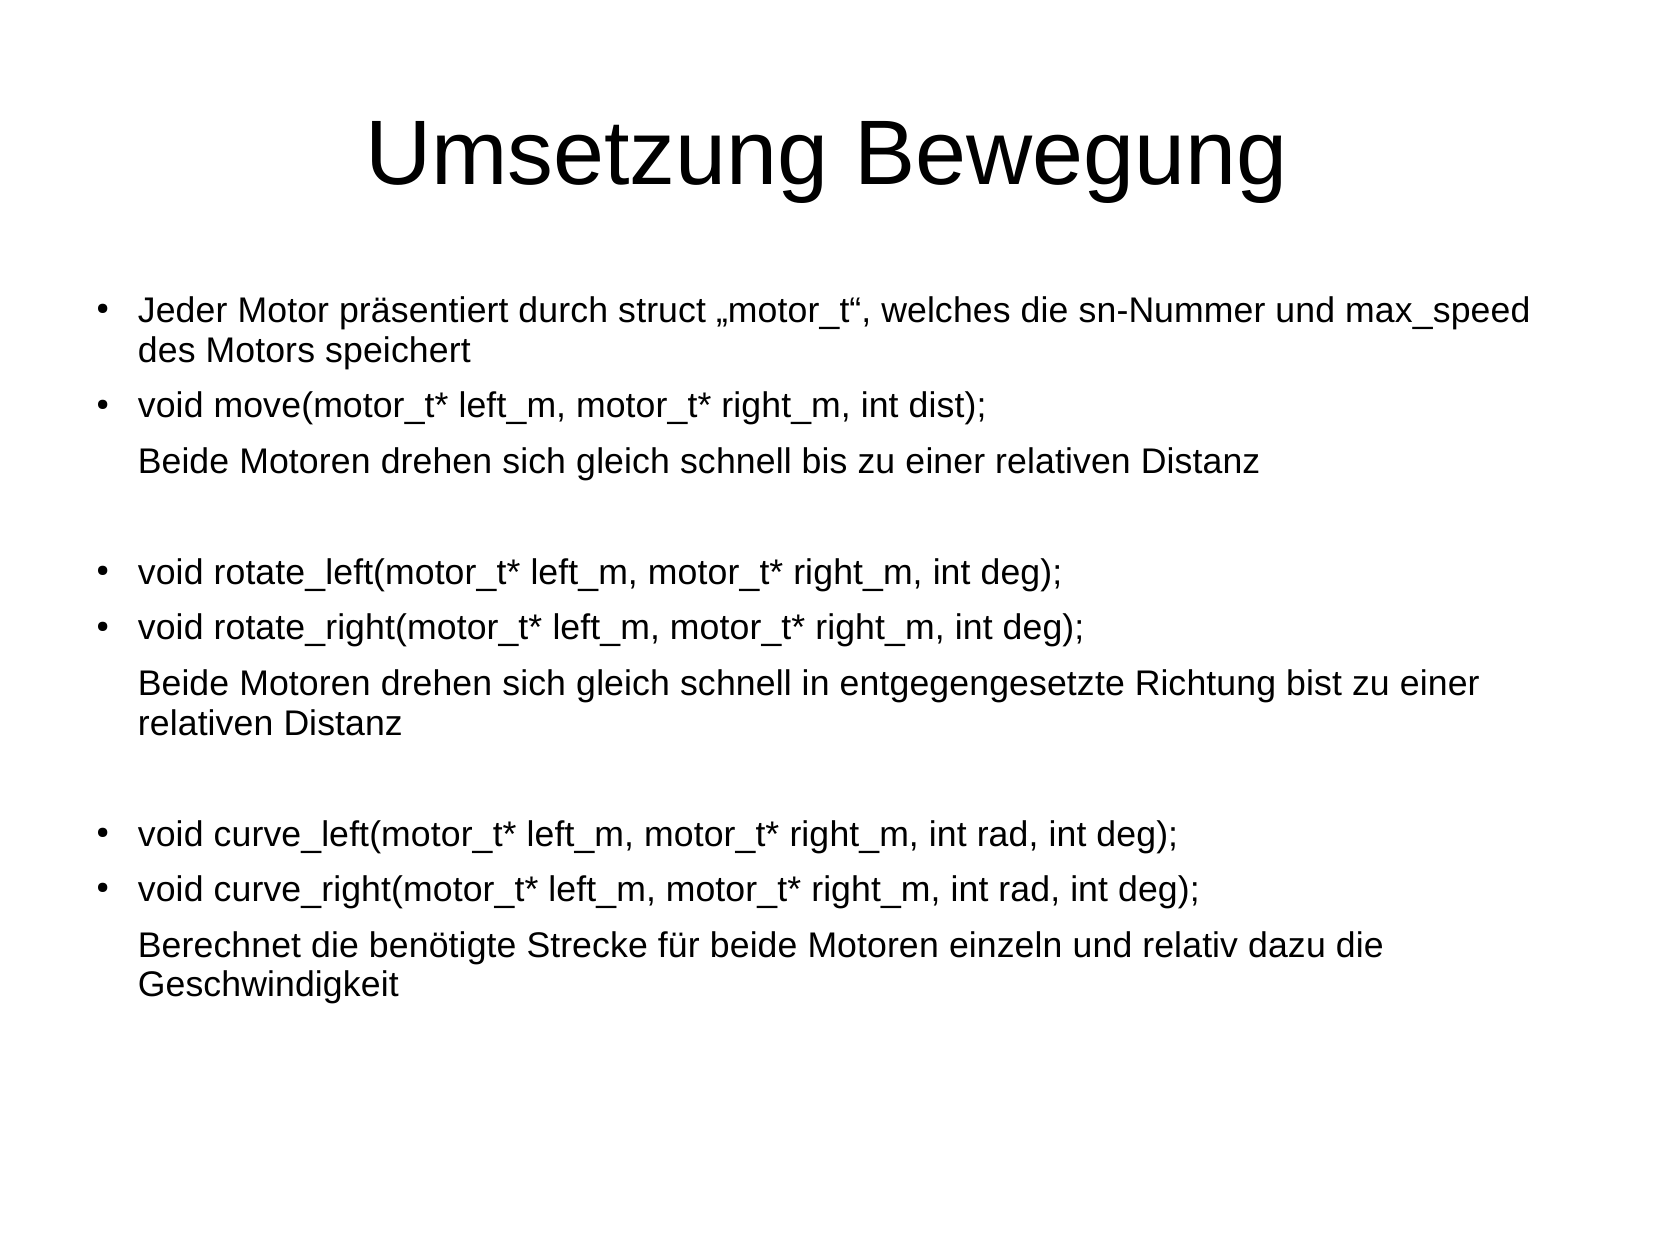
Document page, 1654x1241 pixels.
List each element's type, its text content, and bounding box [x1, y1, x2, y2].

list Jeder Motor präsentiert durch struct „motor_t“, welches die sn-Nummer und max_speed des Motors speichert void move(motor_t* left_m, motor_t* right_m, int dist); Beide Motoren drehen sich gleich schnell bis zu einer relativen Distanz void rotate_left(motor_t* left_m, motor_t* right_m, int deg); void rotate_right(motor_t* left_m, motor_t* right_m, int deg); Beide Motoren drehen sich gleich schnell in entgegengesetzte Richtung bist zu einer relativen Distanz void curve_left(motor_t* left_m, motor_t* right_m, int rad, int deg); void curve_right(motor_t* left_m, motor_t* right_m, int rad, int deg); Berechnet die benötigte Strecke für beide Motoren einzeln und relativ dazu die Geschwindigkeit [82, 290, 1571, 1010]
title Umsetzung Bewegung [82, 49, 1571, 257]
